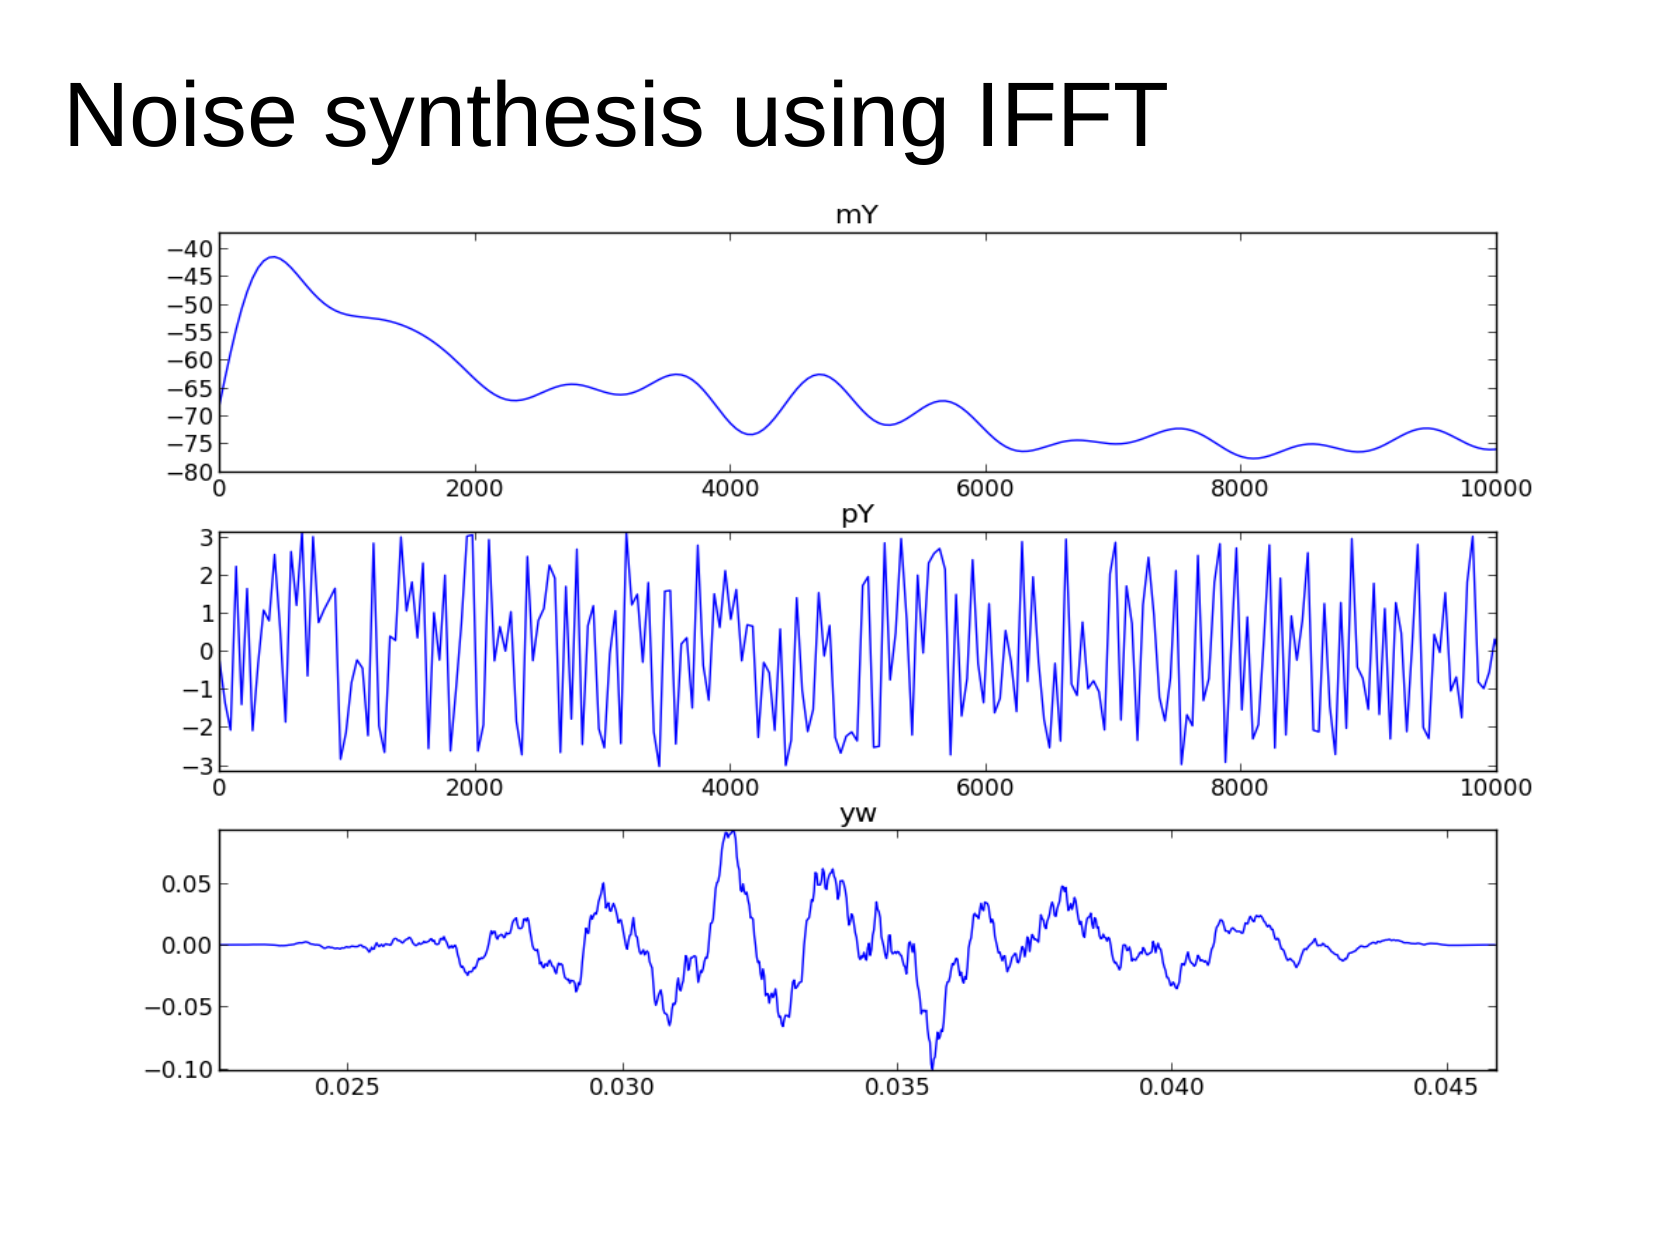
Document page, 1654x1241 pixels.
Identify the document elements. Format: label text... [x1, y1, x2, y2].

title Noise synthesis using IFFT [63, 21, 1414, 209]
picture [139, 179, 1568, 1129]
